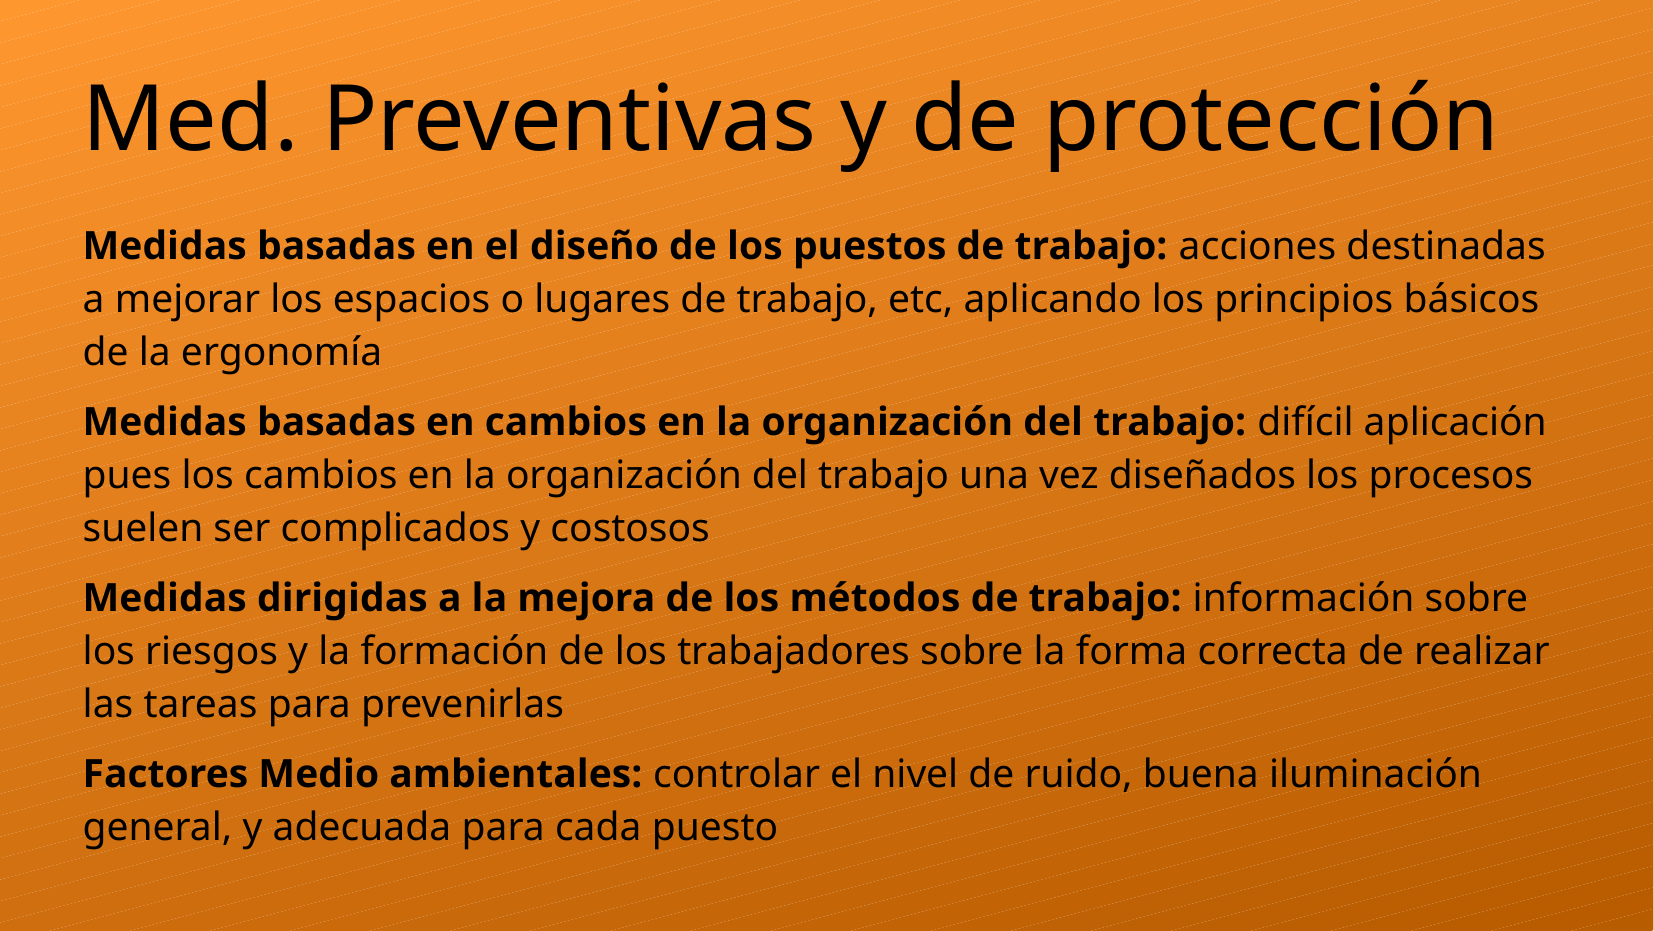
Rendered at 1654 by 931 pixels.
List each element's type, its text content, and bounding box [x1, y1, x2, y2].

list Medidas basadas en el diseño de los puestos de trabajo: acciones destinadas a mejorar los espacios o lugares de trabajo, etc, aplicando los principios básicos de la ergonomía Medidas basadas en cambios en la organización del trabajo: difícil aplicación pues los cambios en la organización del trabajo una vez diseñados los procesos suelen ser complicados y costosos Medidas dirigidas a la mejora de los métodos de trabajo: información sobre los riesgos y la formación de los trabajadores sobre la forma correcta de realizar las tareas para prevenirlas Factores Medio ambientales: controlar el nivel de ruido, buena iluminación general, y adecuada para cada puesto [82, 217, 1571, 857]
title Med. Preventivas y de protección [82, 37, 1571, 193]
